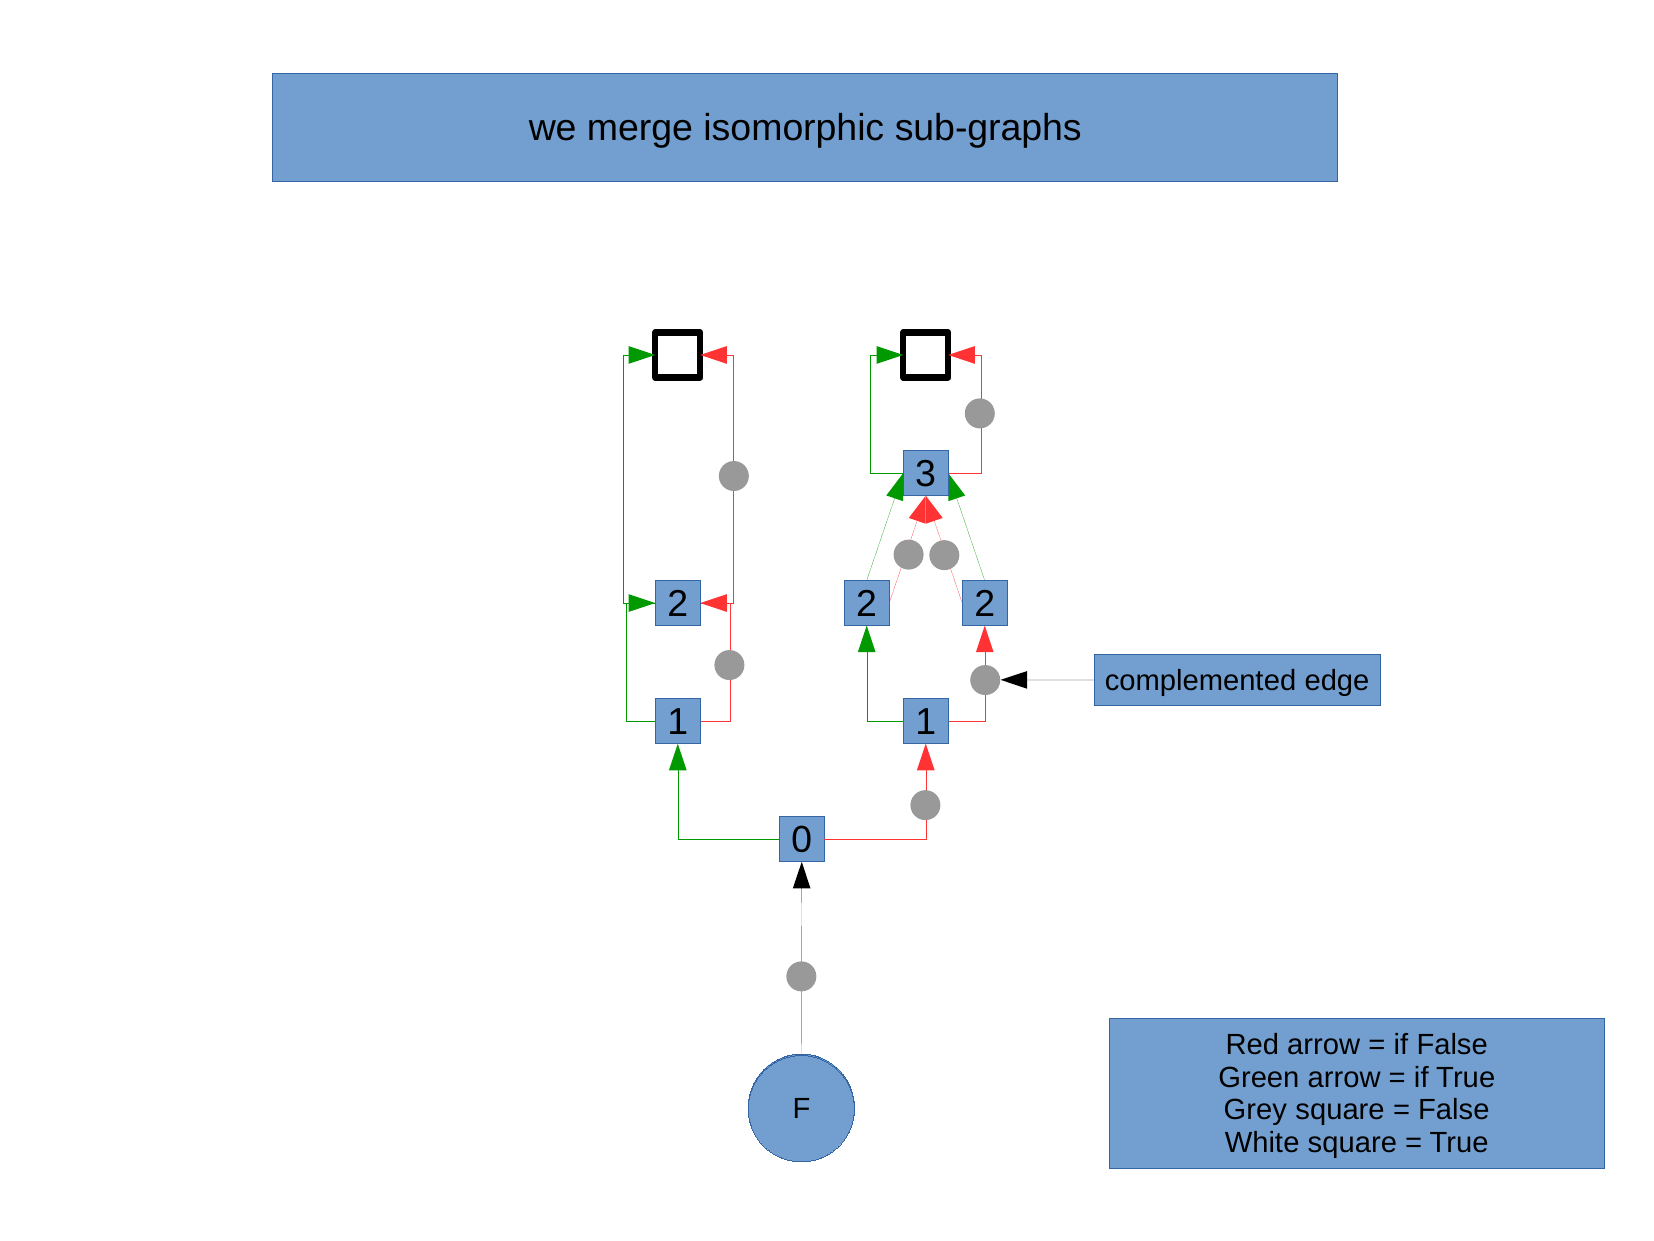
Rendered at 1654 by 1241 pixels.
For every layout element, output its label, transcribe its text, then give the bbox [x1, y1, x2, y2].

text_box [929, 540, 960, 571]
text_box 1 [655, 698, 701, 744]
text_box [786, 961, 817, 992]
text_box [970, 665, 1001, 696]
text_box 0 [779, 816, 825, 862]
text_box [964, 398, 995, 429]
text_box we merge isomorphic sub-graphs [272, 73, 1338, 182]
text_box 3 [903, 450, 949, 496]
text_box [714, 650, 745, 681]
text_box [893, 539, 924, 570]
text_box [718, 460, 749, 492]
text_box 2 [844, 580, 890, 626]
text_box [655, 332, 701, 378]
text_box [910, 790, 941, 821]
text_box 2 [962, 580, 1008, 626]
text_box 2 [655, 580, 701, 626]
text_box [903, 332, 949, 378]
text_box Red arrow = if False Green arrow = if True Grey square = False White square = True [1109, 1018, 1605, 1169]
text_box F [748, 1055, 855, 1162]
text_box complemented edge [1094, 654, 1381, 706]
text_box 1 [903, 698, 949, 744]
